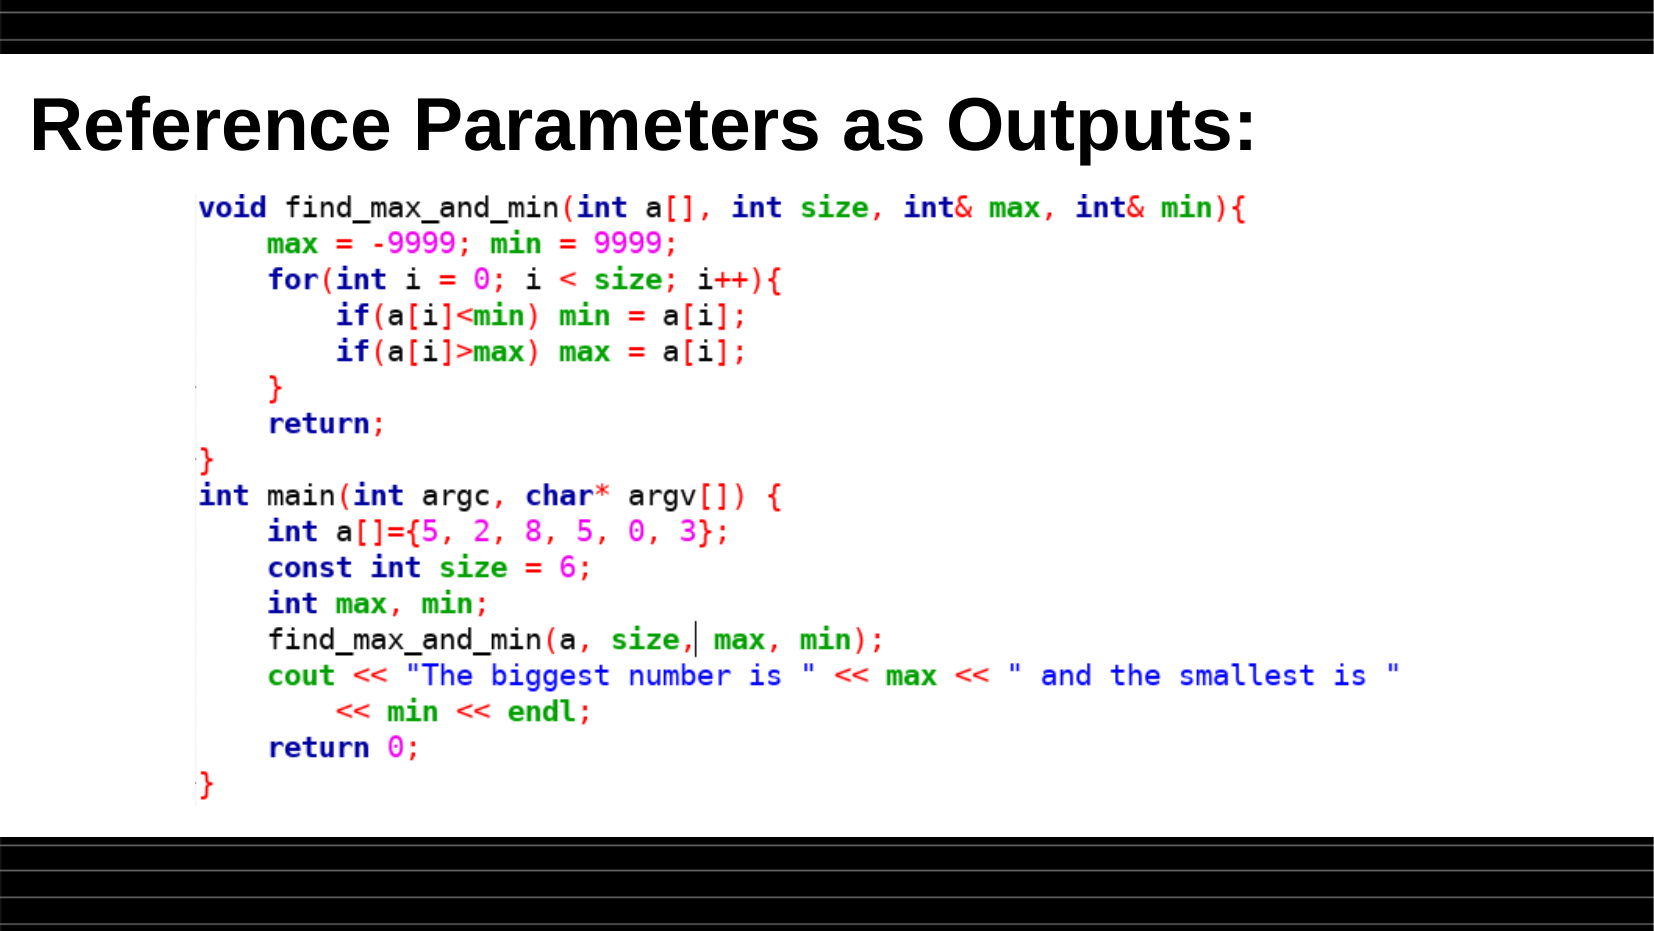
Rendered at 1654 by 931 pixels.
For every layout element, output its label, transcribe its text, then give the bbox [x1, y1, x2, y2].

picture [0, 837, 1654, 931]
picture [195, 194, 1408, 806]
picture [0, 0, 1654, 54]
text_box Reference Parameters as Outputs: [15, 75, 1546, 174]
